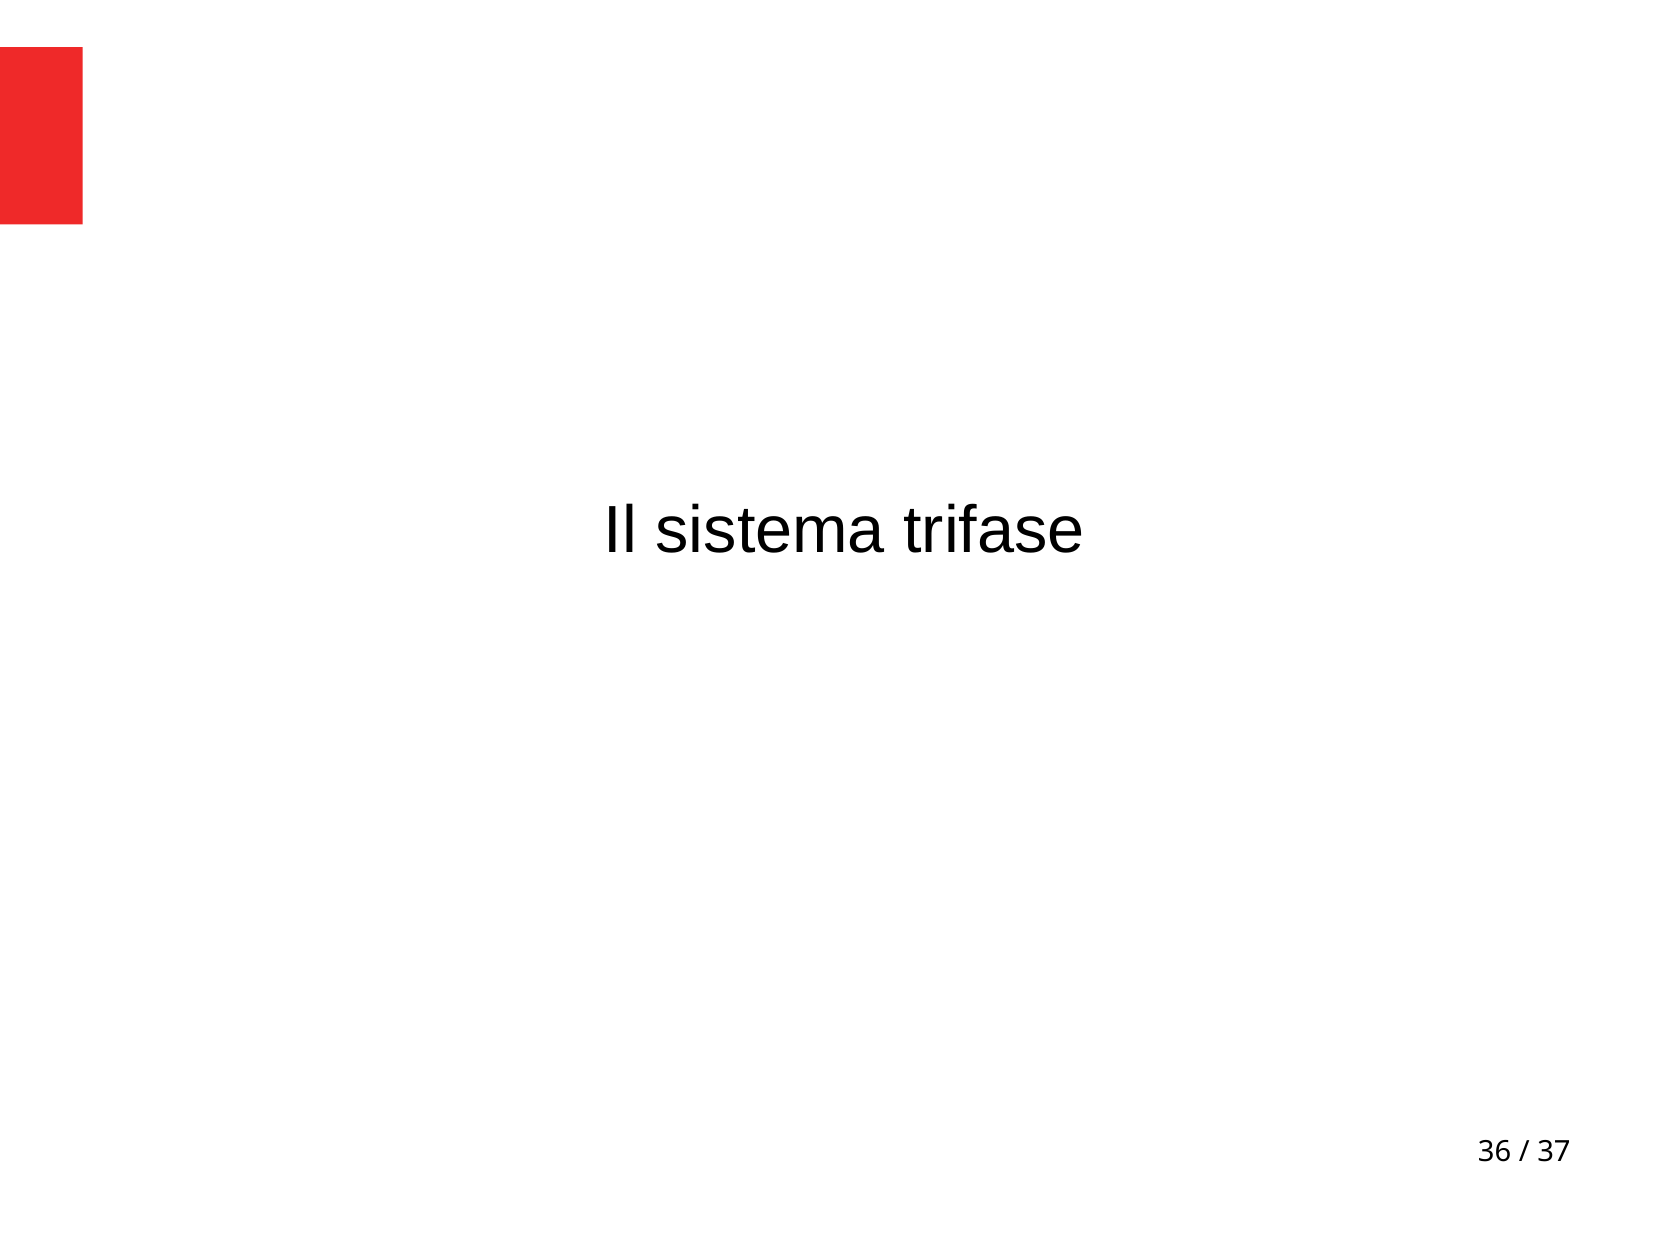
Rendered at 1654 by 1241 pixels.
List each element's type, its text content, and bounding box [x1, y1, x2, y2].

text_box Il sistema trifase [118, 49, 1571, 1010]
